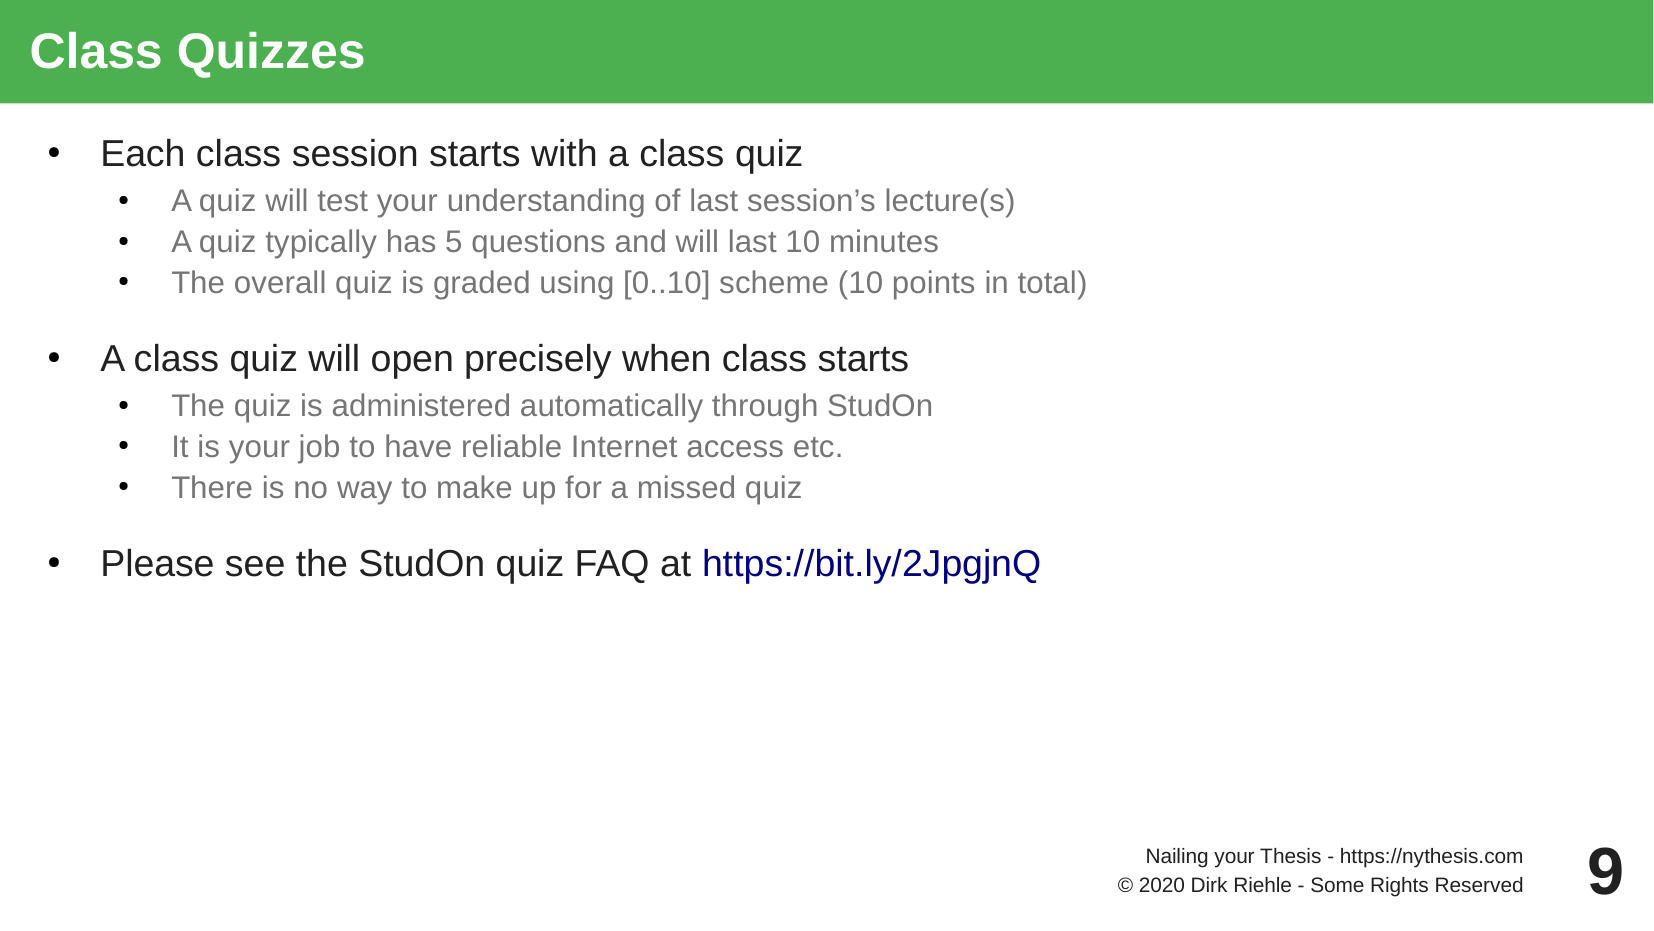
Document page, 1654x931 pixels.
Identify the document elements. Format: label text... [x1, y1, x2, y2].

list Each class session starts with a class quiz A quiz will test your understanding of last session’s lecture(s) A quiz typically has 5 questions and will last 10 minutes The overall quiz is graded using [0..10] scheme (10 points in total) A class quiz will open precisely when class starts The quiz is administered automatically through StudOn It is your job to have reliable Internet access etc. There is no way to make up for a missed quiz Please see the StudOn quiz FAQ at https://bit.ly/2JpgjnQ [29, 132, 1625, 813]
title Class Quizzes [0, 0, 1654, 104]
